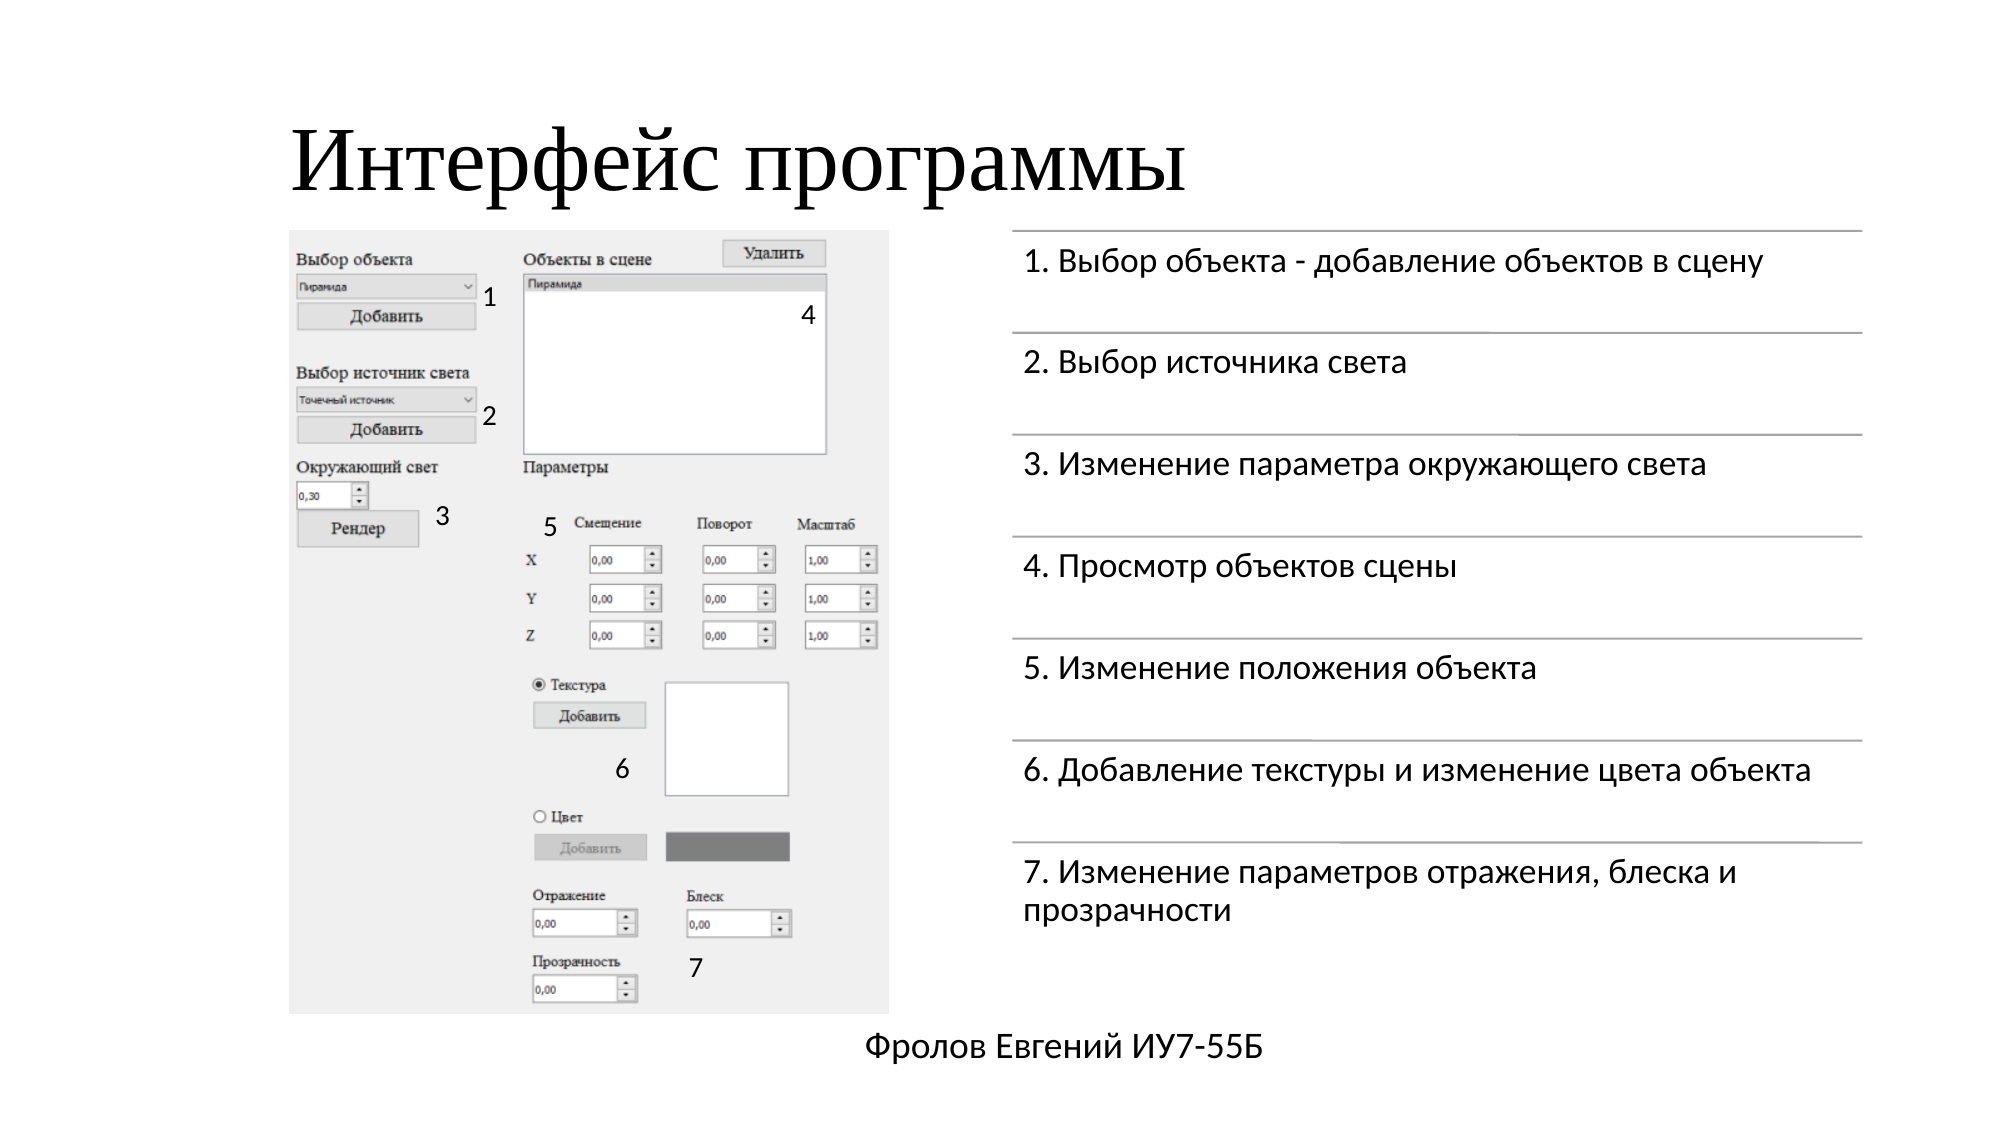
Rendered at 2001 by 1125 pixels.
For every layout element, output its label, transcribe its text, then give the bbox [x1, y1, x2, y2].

text_box 7. Изменение параметров отражения, блеска и прозрачности [1012, 842, 1863, 945]
text_box 5. Изменение положения объекта [1012, 638, 1863, 740]
text_box 6. Добавление текстуры и изменение цвета объекта [1012, 740, 1863, 842]
text_box 2 [467, 389, 694, 440]
text_box 2. Выбор источника света [1012, 332, 1863, 434]
text_box 6 [600, 742, 827, 793]
text_box 7 [673, 940, 901, 992]
text_box 4. Просмотр объектов сцены [1012, 536, 1863, 638]
title Интерфейс программы [275, 52, 2000, 270]
picture [289, 230, 889, 1014]
text_box 1. Выбор объекта - добавление объектов в сцену [1012, 230, 1863, 332]
text_box 3 [420, 489, 647, 540]
text_box 1 [467, 270, 694, 321]
text_box Фролов Евгений ИУ7-55Б [0, 1018, 2000, 1121]
text_box 5 [528, 500, 755, 551]
text_box 3. Изменение параметра окружающего света [1012, 434, 1863, 536]
text_box 4 [785, 287, 1012, 338]
